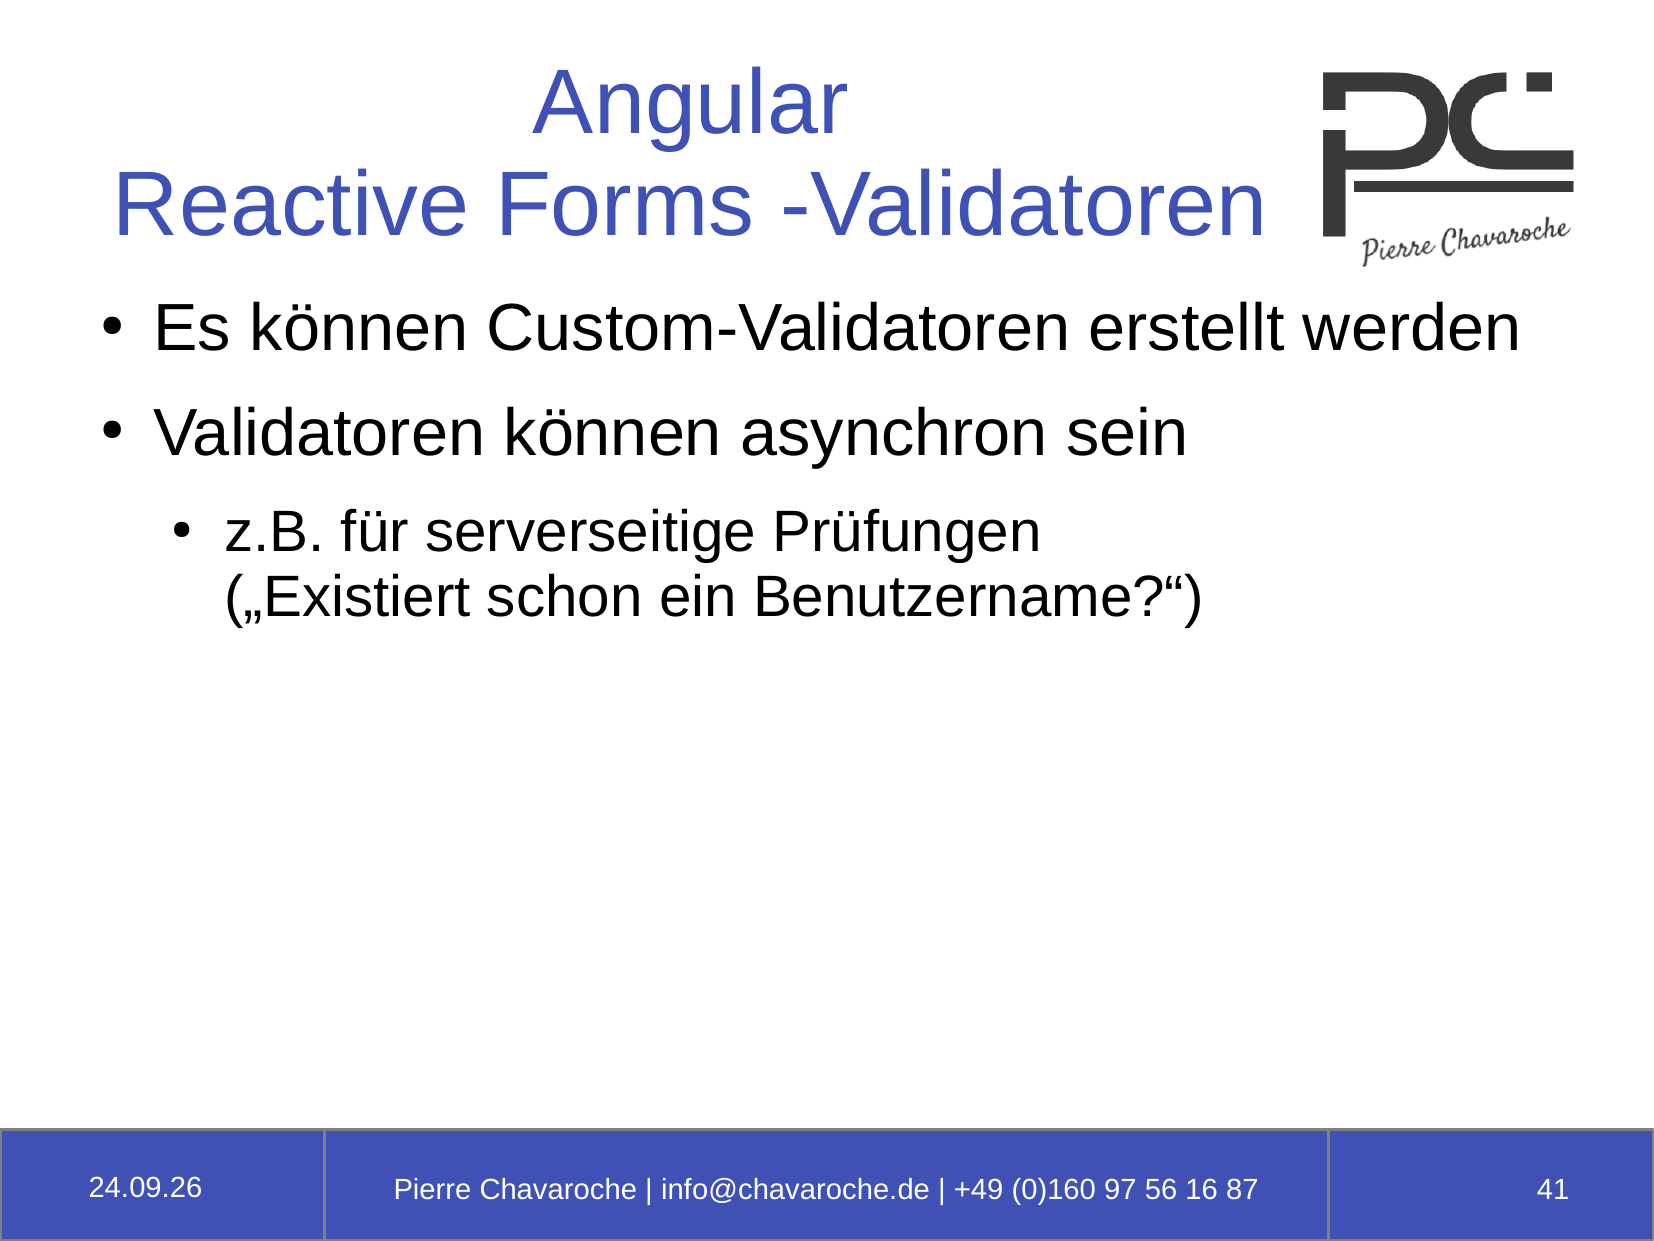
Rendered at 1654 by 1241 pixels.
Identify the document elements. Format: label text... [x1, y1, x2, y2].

list Es können Custom-Validatoren erstellt werden Validatoren können asynchron sein z.B. für serverseitige Prüfungen („Existiert schon ein Benutzername?“) [82, 290, 1571, 1109]
title Angular Reactive Forms -Validatoren [82, 49, 1300, 257]
picture [1307, 29, 1589, 311]
